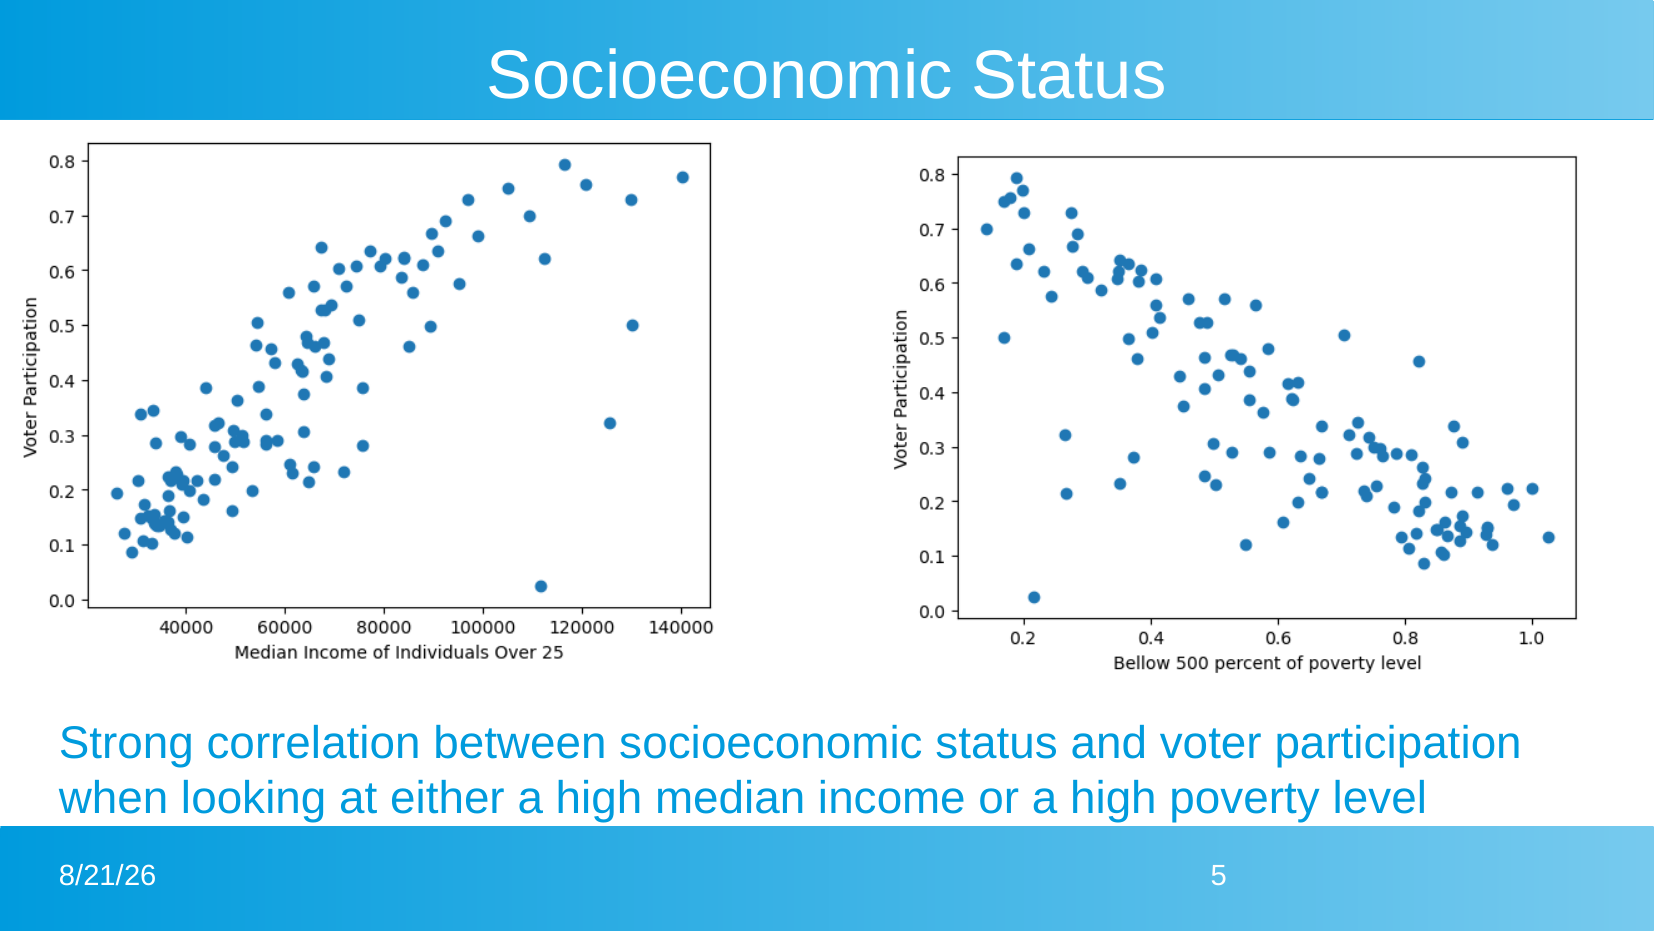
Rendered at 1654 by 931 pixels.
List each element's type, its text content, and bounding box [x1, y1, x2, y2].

list Strong correlation between socioeconomic status and voter participation when looking at either a high median income or a high poverty level [59, 712, 1595, 863]
text_box [1210, 863, 1595, 916]
text_box 7/24/2023 [59, 863, 443, 916]
picture [0, 133, 740, 676]
title Socioeconomic Status [59, 29, 1595, 108]
picture [878, 150, 1613, 688]
